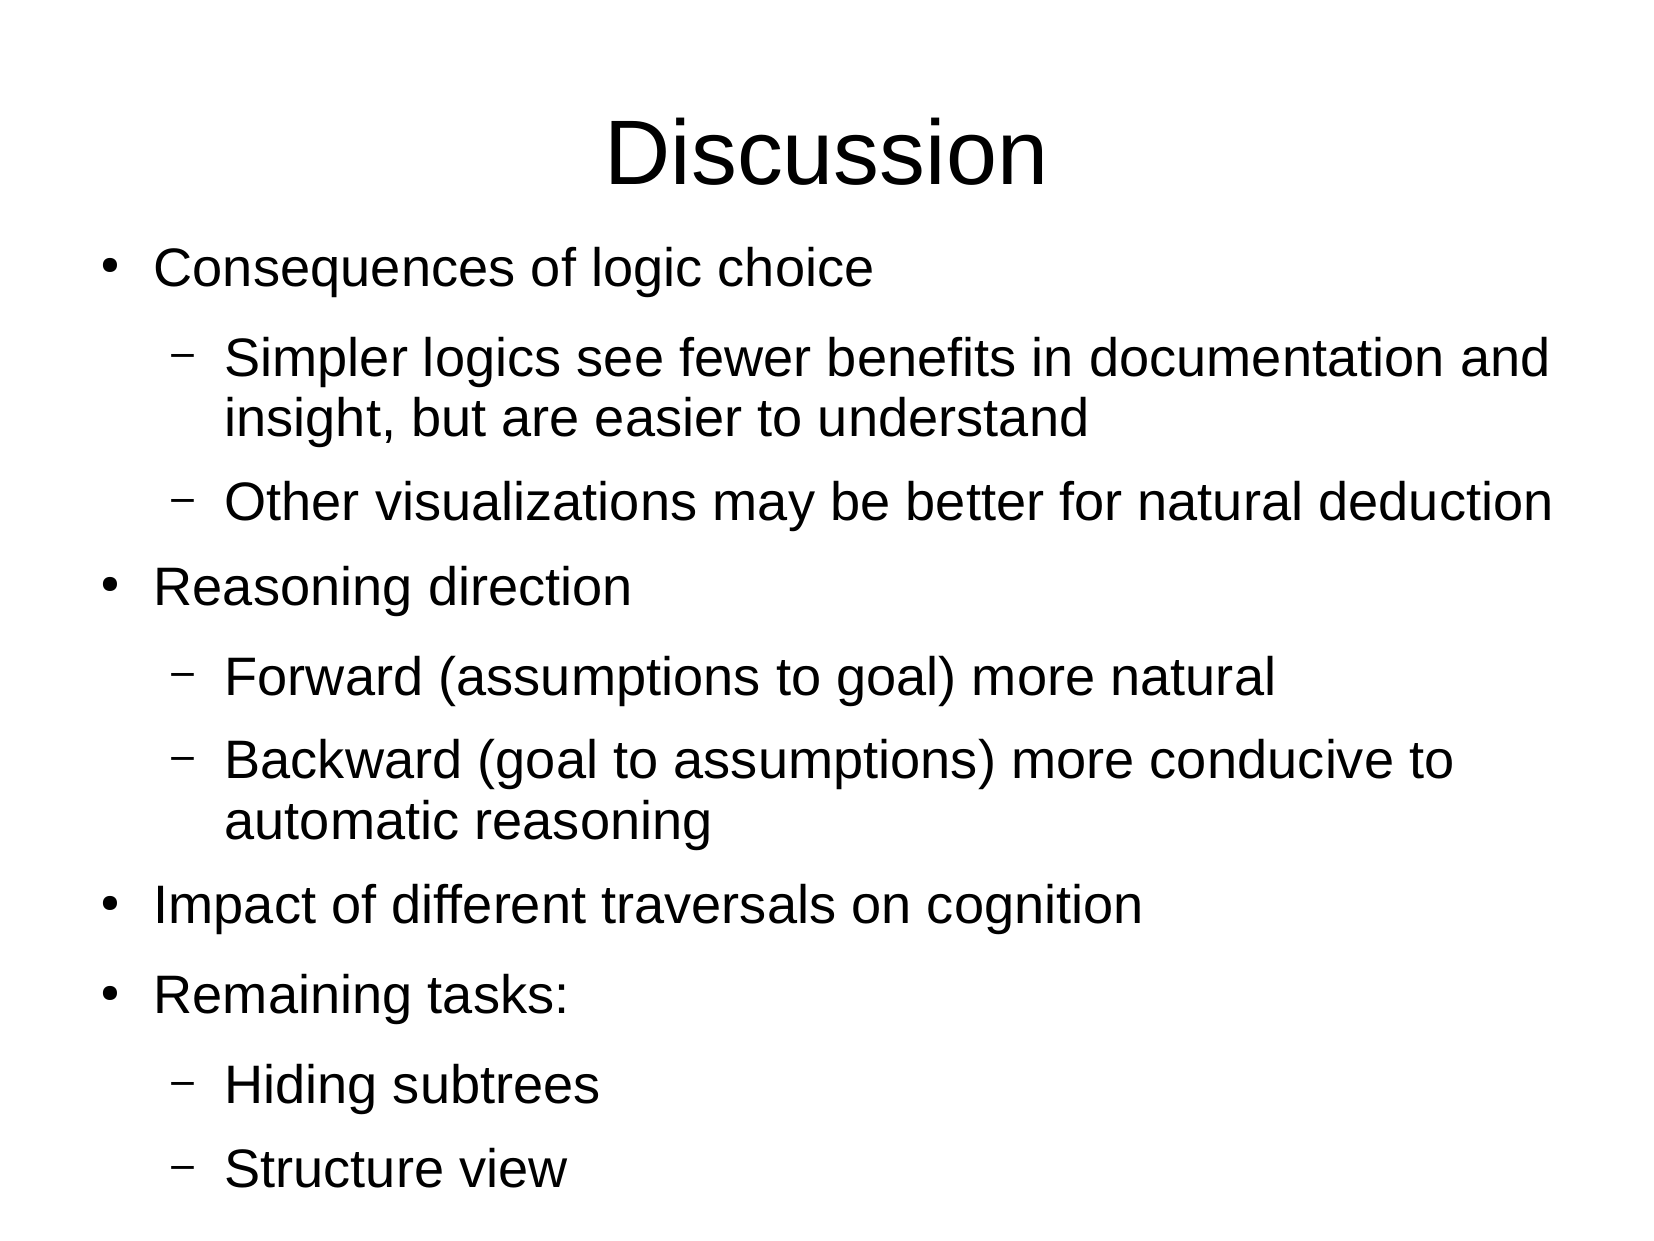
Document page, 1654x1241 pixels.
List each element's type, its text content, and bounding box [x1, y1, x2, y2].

list Consequences of logic choice Simpler logics see fewer benefits in documentation and insight, but are easier to understand Other visualizations may be better for natural deduction Reasoning direction Forward (assumptions to goal) more natural Backward (goal to assumptions) more conducive to automatic reasoning Impact of different traversals on cognition Remaining tasks: Hiding subtrees Structure view [82, 237, 1571, 1200]
title Discussion [82, 49, 1571, 237]
